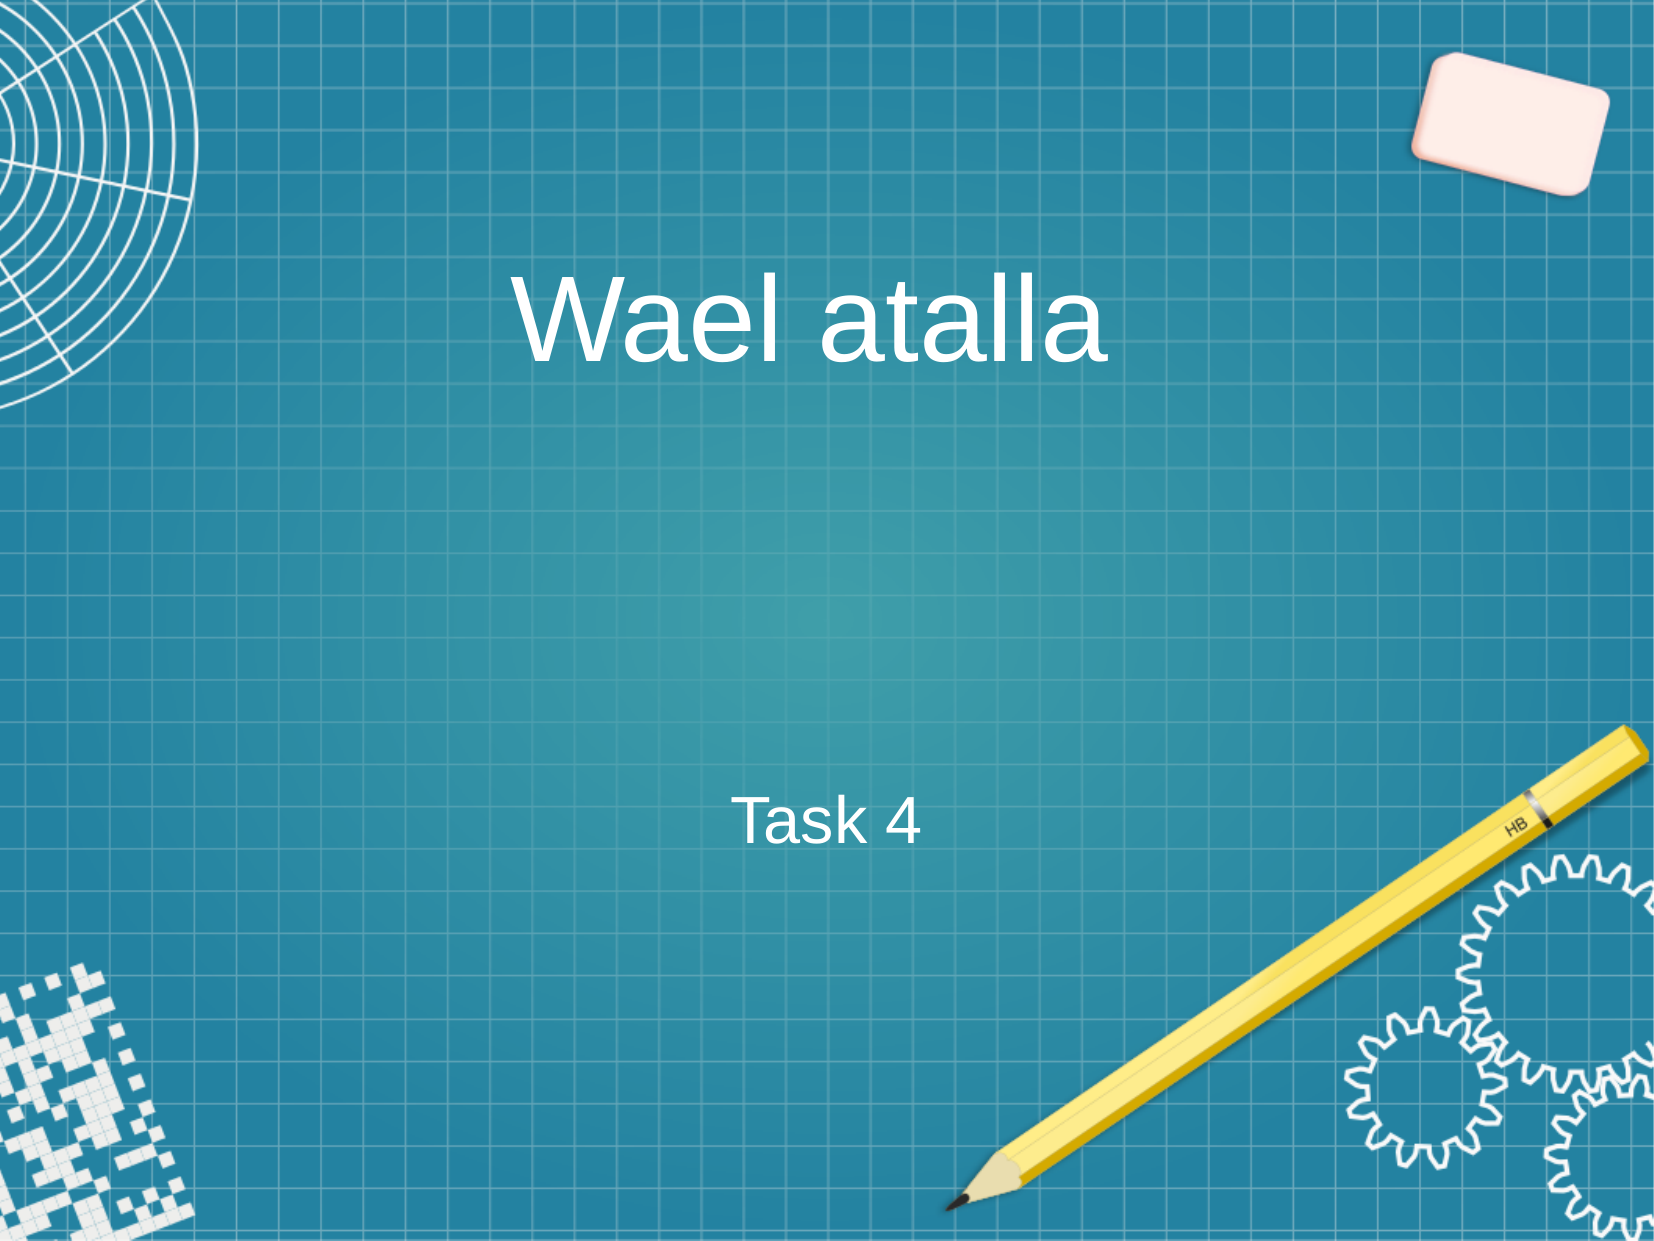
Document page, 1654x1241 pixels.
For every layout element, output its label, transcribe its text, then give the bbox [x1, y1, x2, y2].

picture [0, 0, 1654, 1241]
subtitle Task 4 [82, 519, 1571, 1123]
title Wael atalla [82, 177, 1571, 461]
